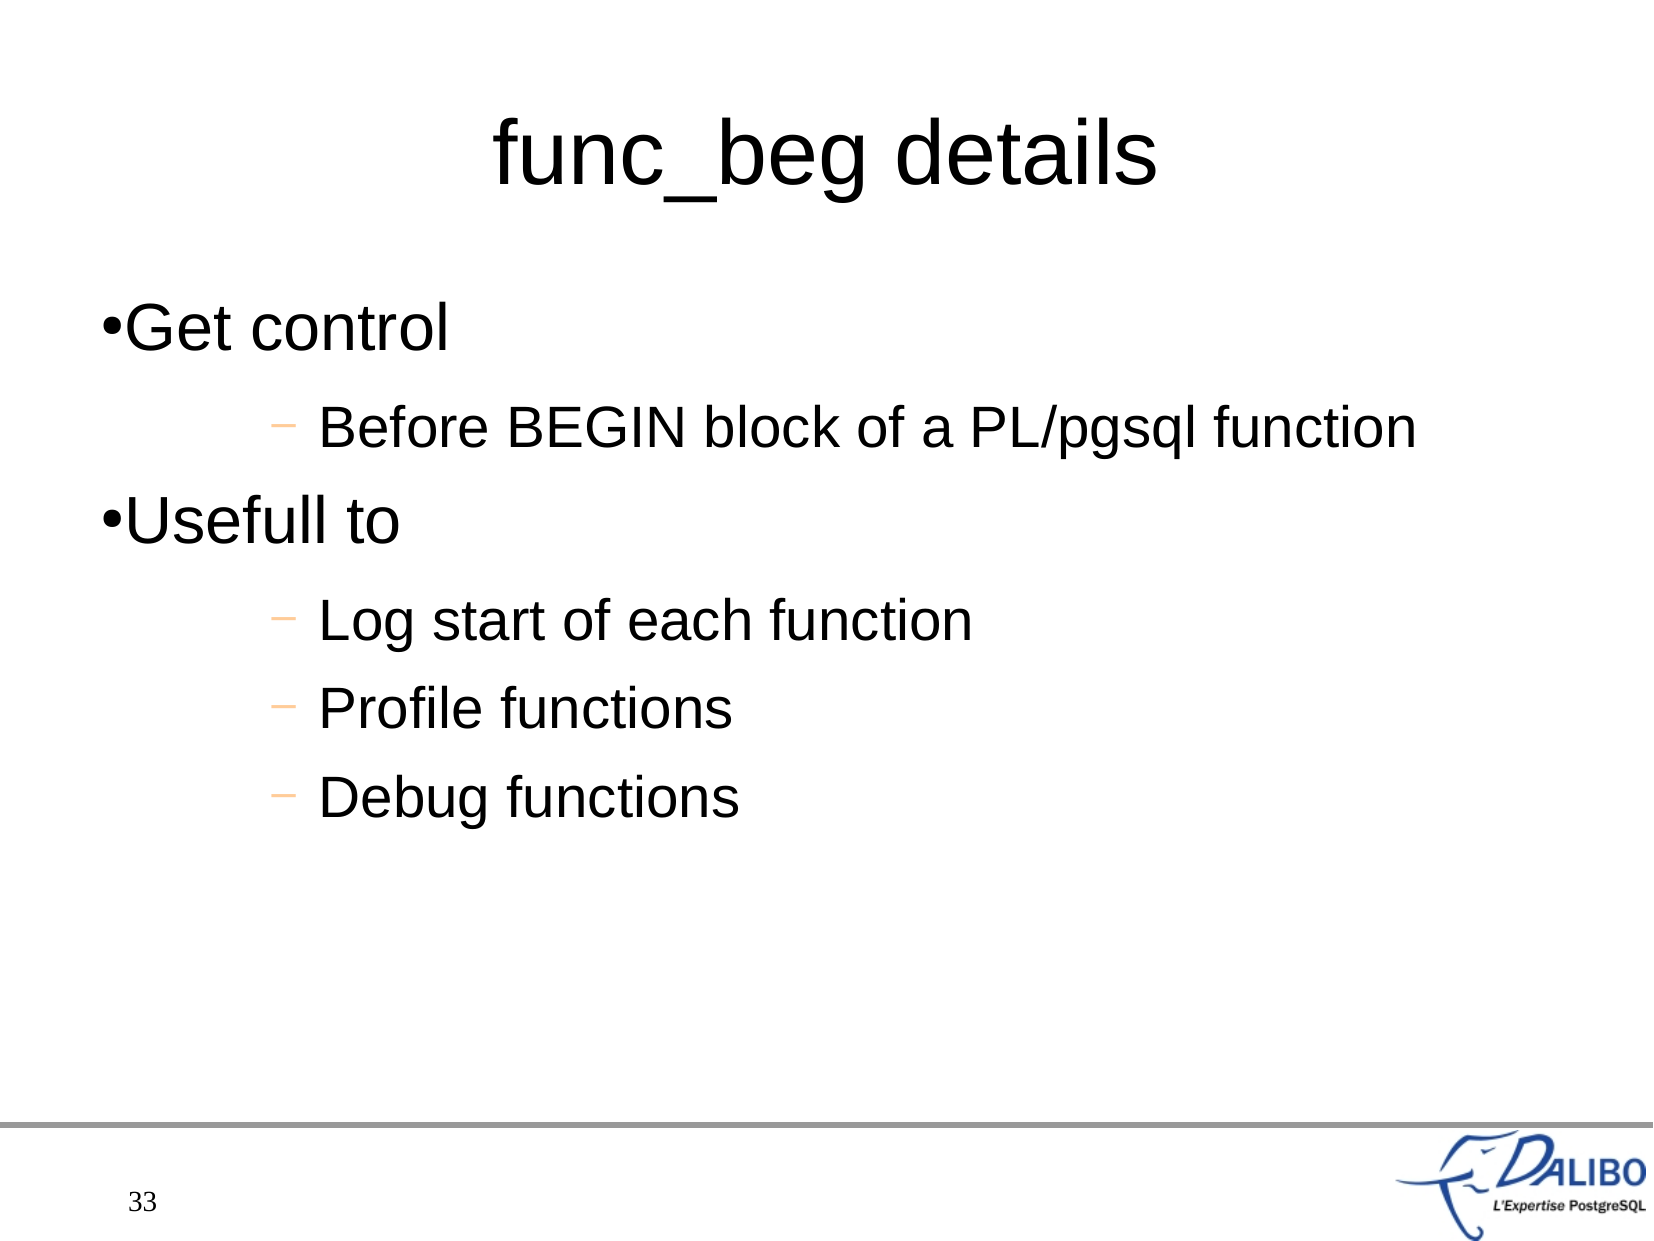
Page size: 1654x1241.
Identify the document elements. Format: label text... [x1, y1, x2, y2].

picture [1395, 1130, 1646, 1241]
title func_beg details [82, 49, 1571, 257]
list Get control Before BEGIN block of a PL/pgsql function Usefull to Log start of each function Profile functions Debug functions [82, 290, 1571, 1109]
